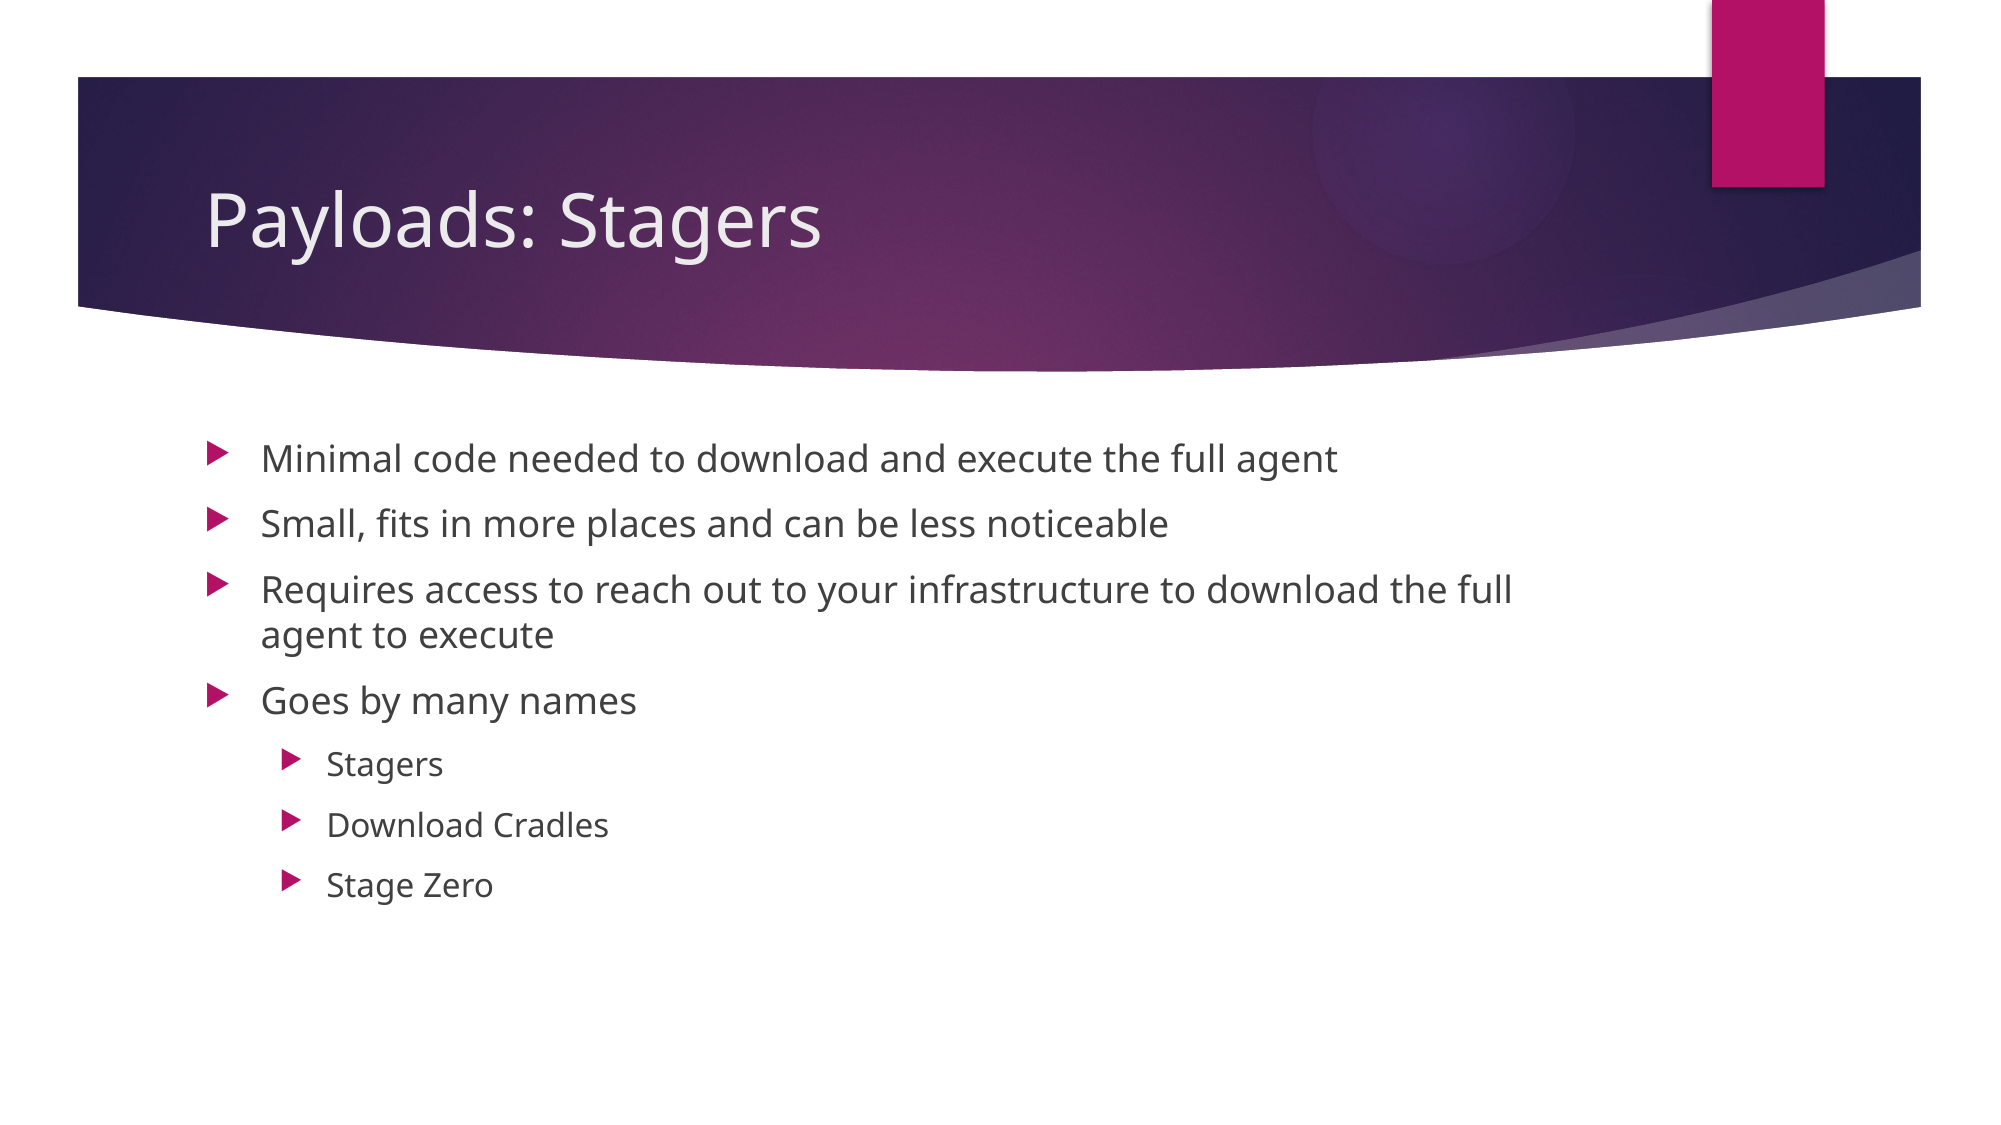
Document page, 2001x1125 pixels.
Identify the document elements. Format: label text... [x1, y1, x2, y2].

picture [79, 78, 1920, 371]
title Payloads: Stagers [189, 159, 1627, 276]
list Minimal code needed to download and execute the full agent Small, fits in more places and can be less noticeable Requires access to reach out to your infrastructure to download the full agent to execute Goes by many names Stagers Download Cradles Stage Zero [189, 427, 1638, 988]
title Now what? [1467, 300, 1788, 358]
